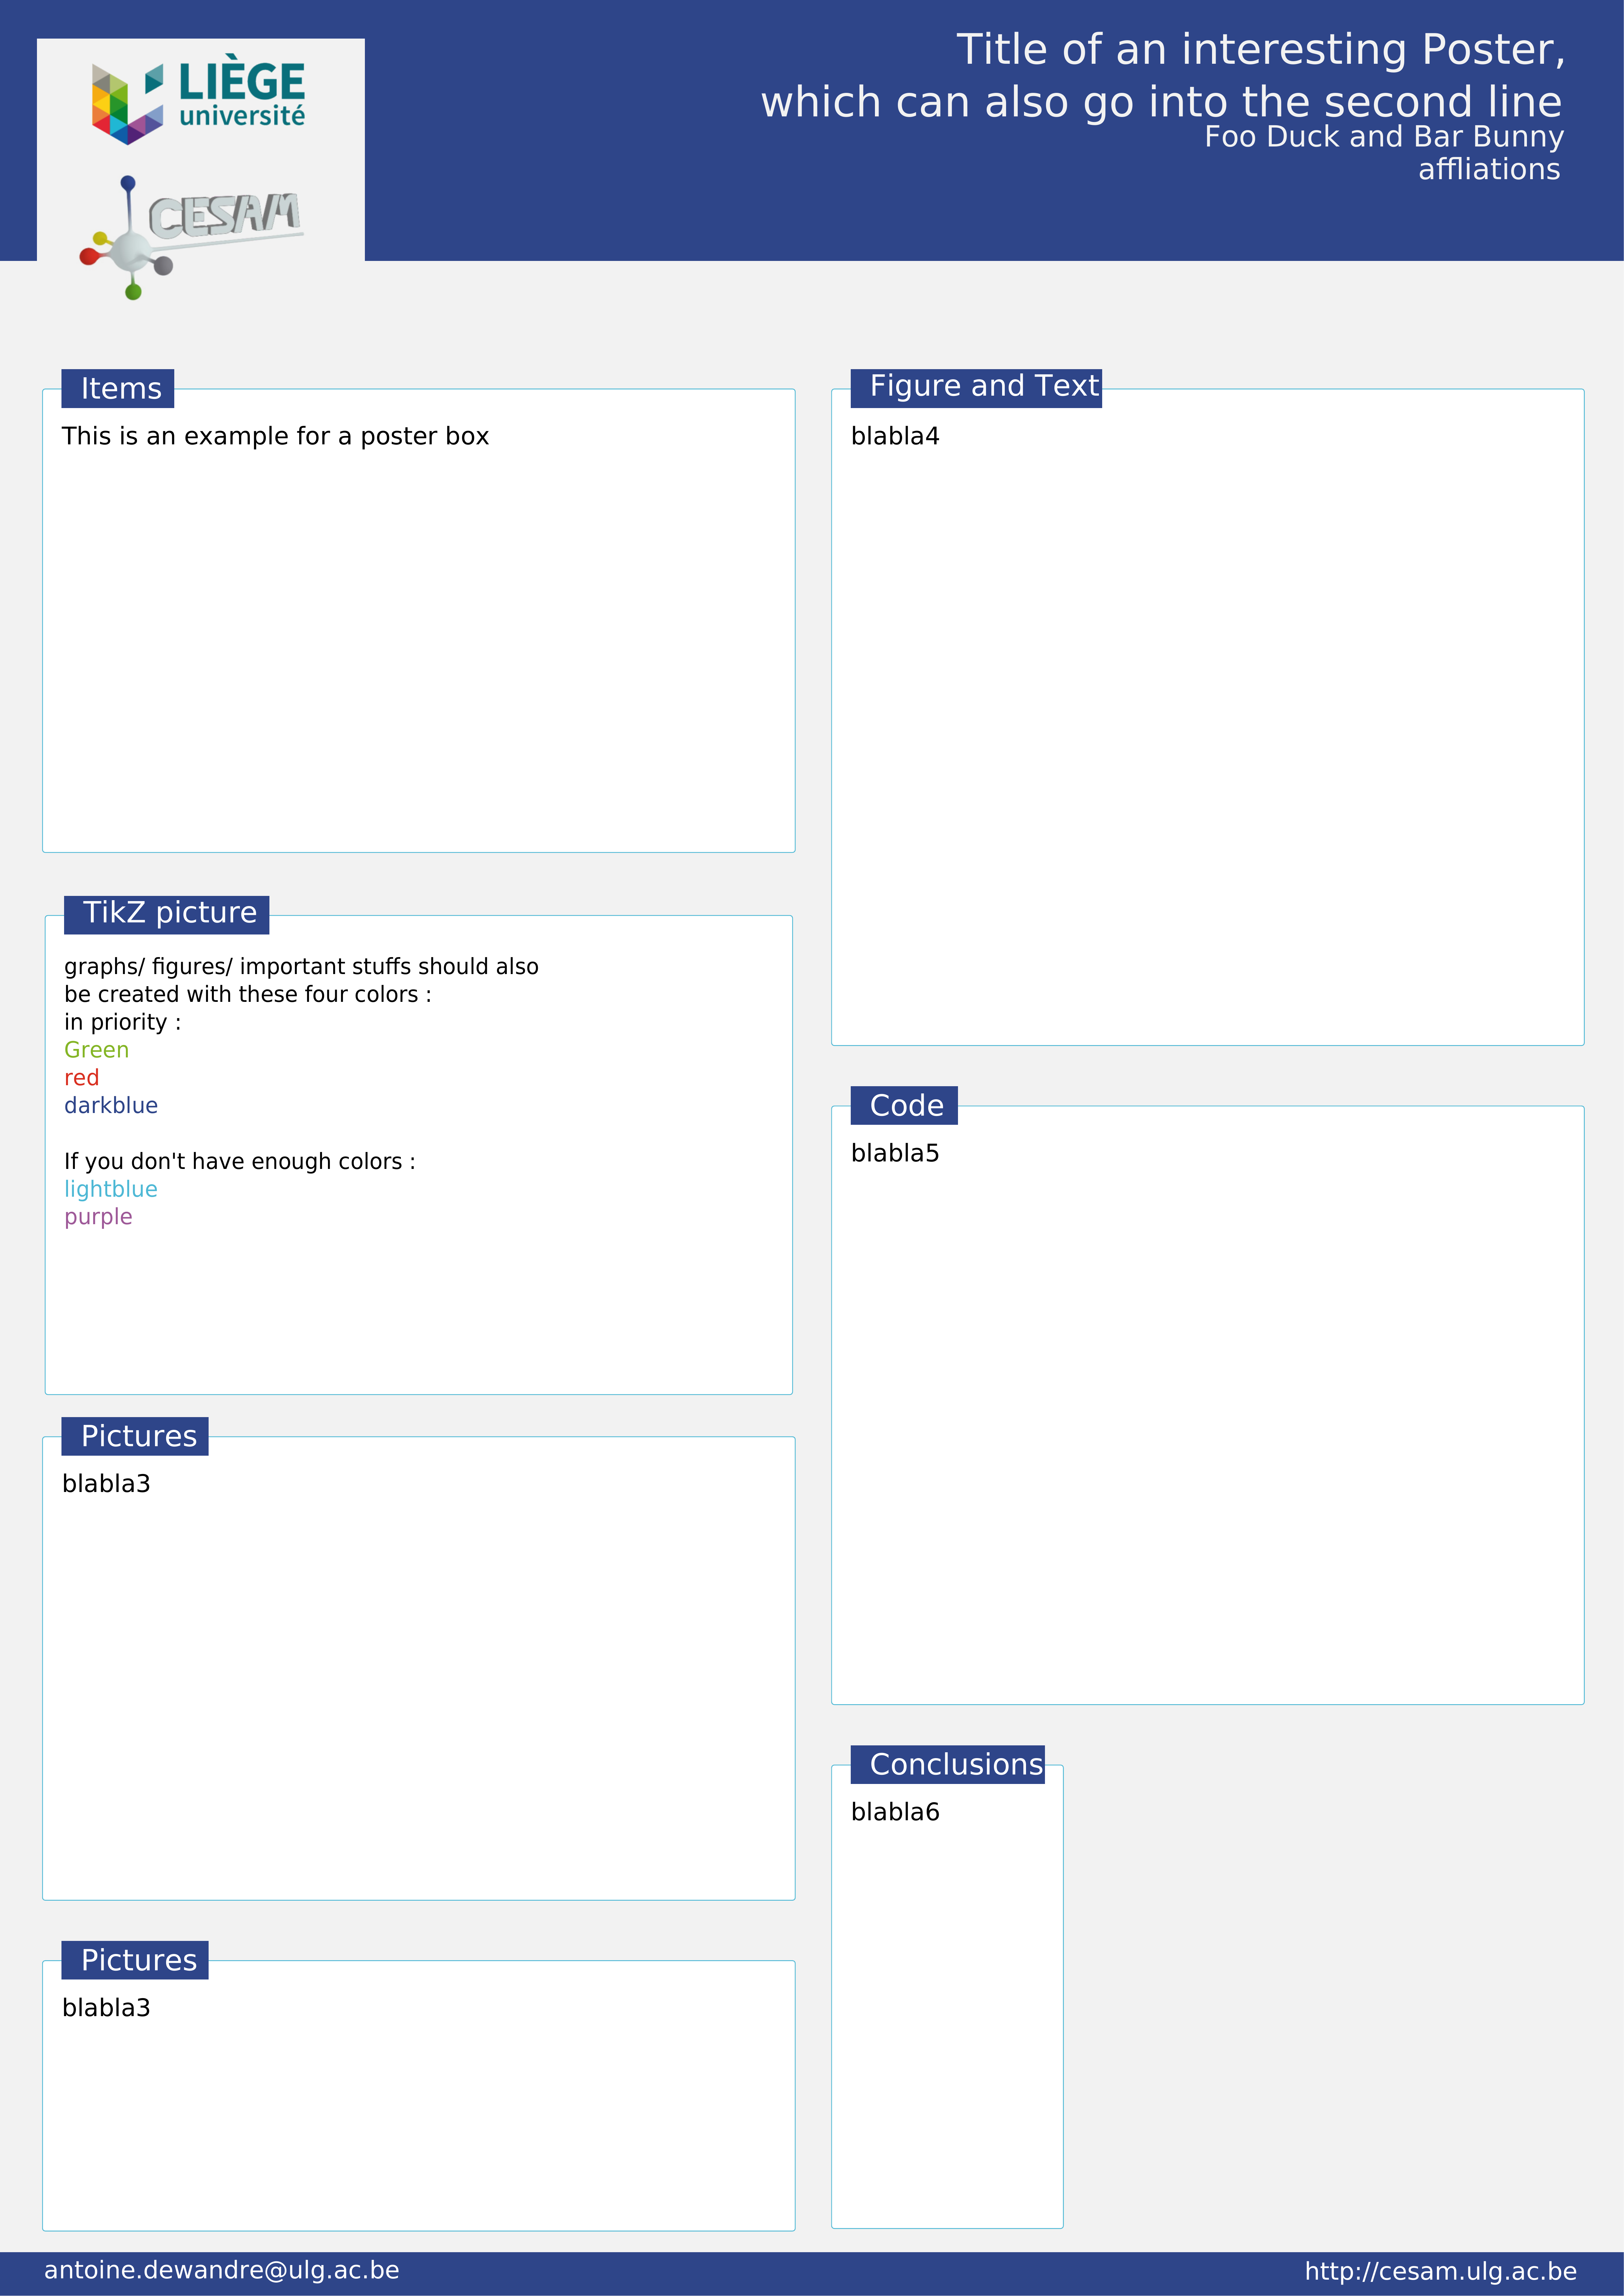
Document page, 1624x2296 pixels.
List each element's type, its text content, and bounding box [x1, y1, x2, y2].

text_box Pictures [81, 1419, 197, 1453]
text_box which can also go into the second line [760, 77, 1564, 127]
picture [62, 0, 1624, 308]
text_box Foo Duck and Bar Bunny [1204, 120, 1564, 154]
text_box blabla5 [851, 1139, 941, 1167]
text_box be created with these four colors : [64, 981, 433, 1008]
text_box Green [64, 1037, 143, 1063]
text_box Items [81, 371, 163, 406]
text_box in priority : [64, 1009, 189, 1036]
text_box blabla3 [62, 1469, 152, 1498]
text_box Title of an interesting Poster, [957, 25, 1564, 74]
text_box purple [64, 1204, 133, 1230]
text_box blabla4 [851, 422, 941, 451]
text_box antoine.dewandre@ulg.ac.be [44, 2256, 400, 2285]
text_box blabla6 [851, 1798, 941, 1826]
text_box Code [870, 1088, 945, 1123]
text_box If you don't have enough colors : [64, 1148, 417, 1174]
text_box Conclusions [870, 1748, 1044, 1782]
text_box red [64, 1065, 100, 1091]
text_box Figure and Text [870, 368, 1092, 403]
text_box aﬄiations [1418, 152, 1562, 186]
text_box blabla3 [62, 1994, 152, 2022]
text_box This is an example for a poster box [62, 422, 489, 451]
text_box http://cesam.ulg.ac.be [1305, 2257, 1578, 2286]
text_box Pictures [81, 1943, 197, 1978]
text_box TikZ picture [83, 895, 257, 930]
text_box lightblue [64, 1176, 158, 1202]
text_box [0, 0, 1624, 2296]
text_box graphs/ ﬁgures/ important stuﬀs should also [64, 953, 546, 980]
text_box darkblue [64, 1092, 159, 1119]
